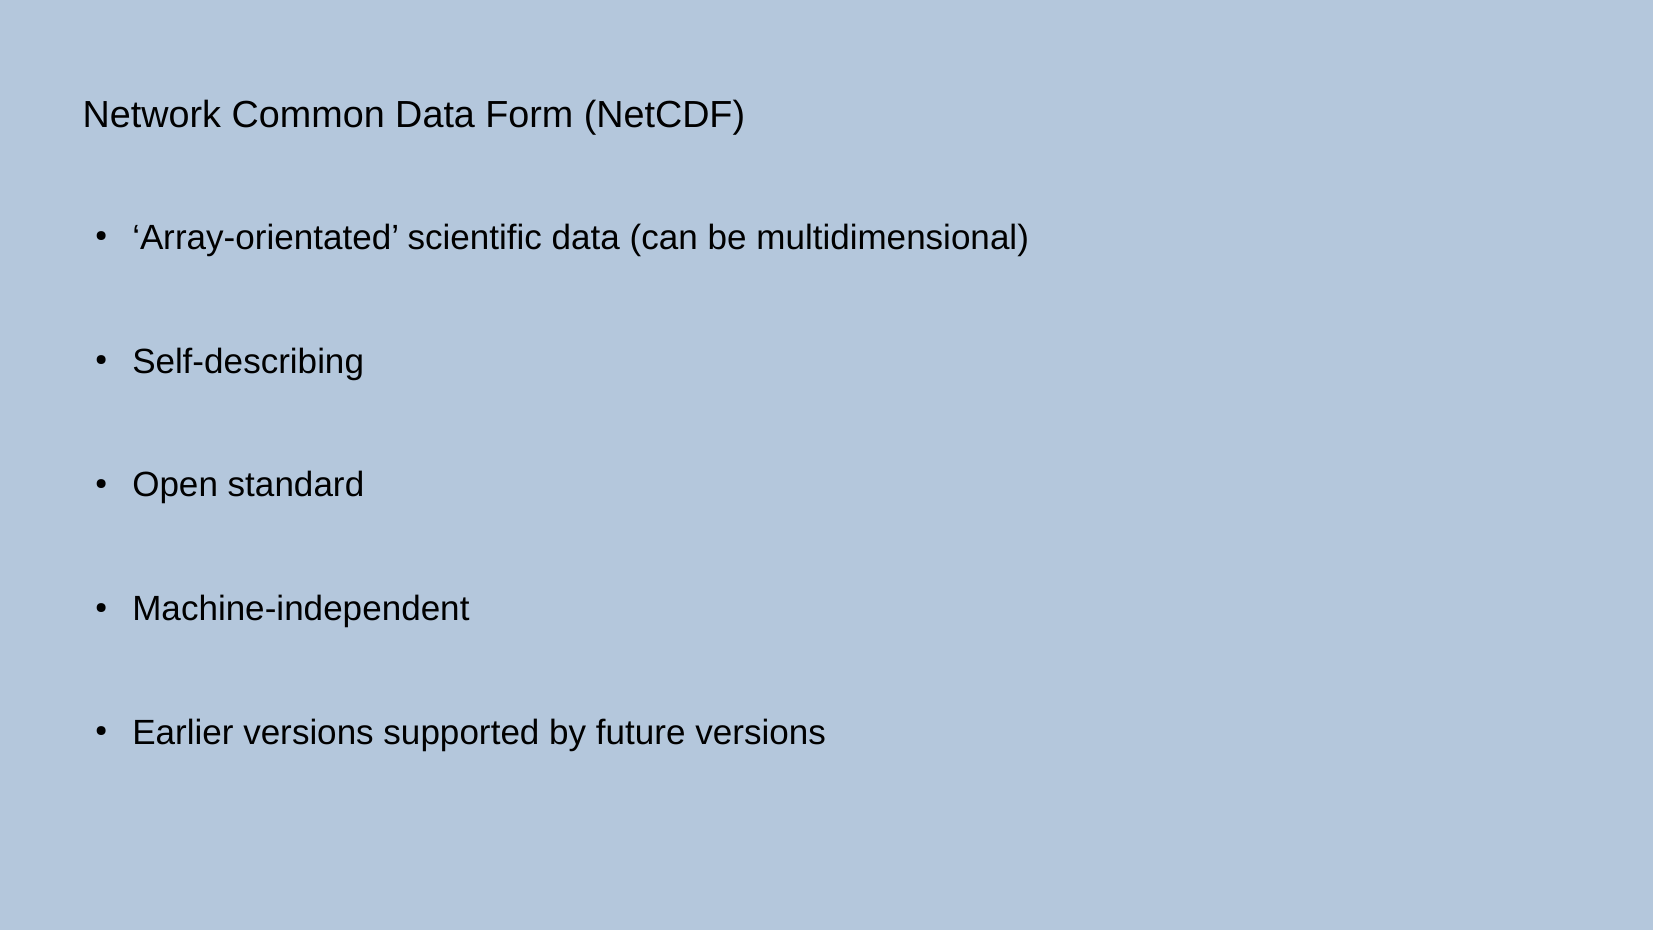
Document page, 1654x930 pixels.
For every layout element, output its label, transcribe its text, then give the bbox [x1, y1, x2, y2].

title Network Common Data Form (NetCDF) [82, 37, 1571, 193]
list ‘Array-orientated’ scientific data (can be multidimensional) Self-describing Open standard Machine-independent Earlier versions supported by future versions [82, 217, 1571, 757]
